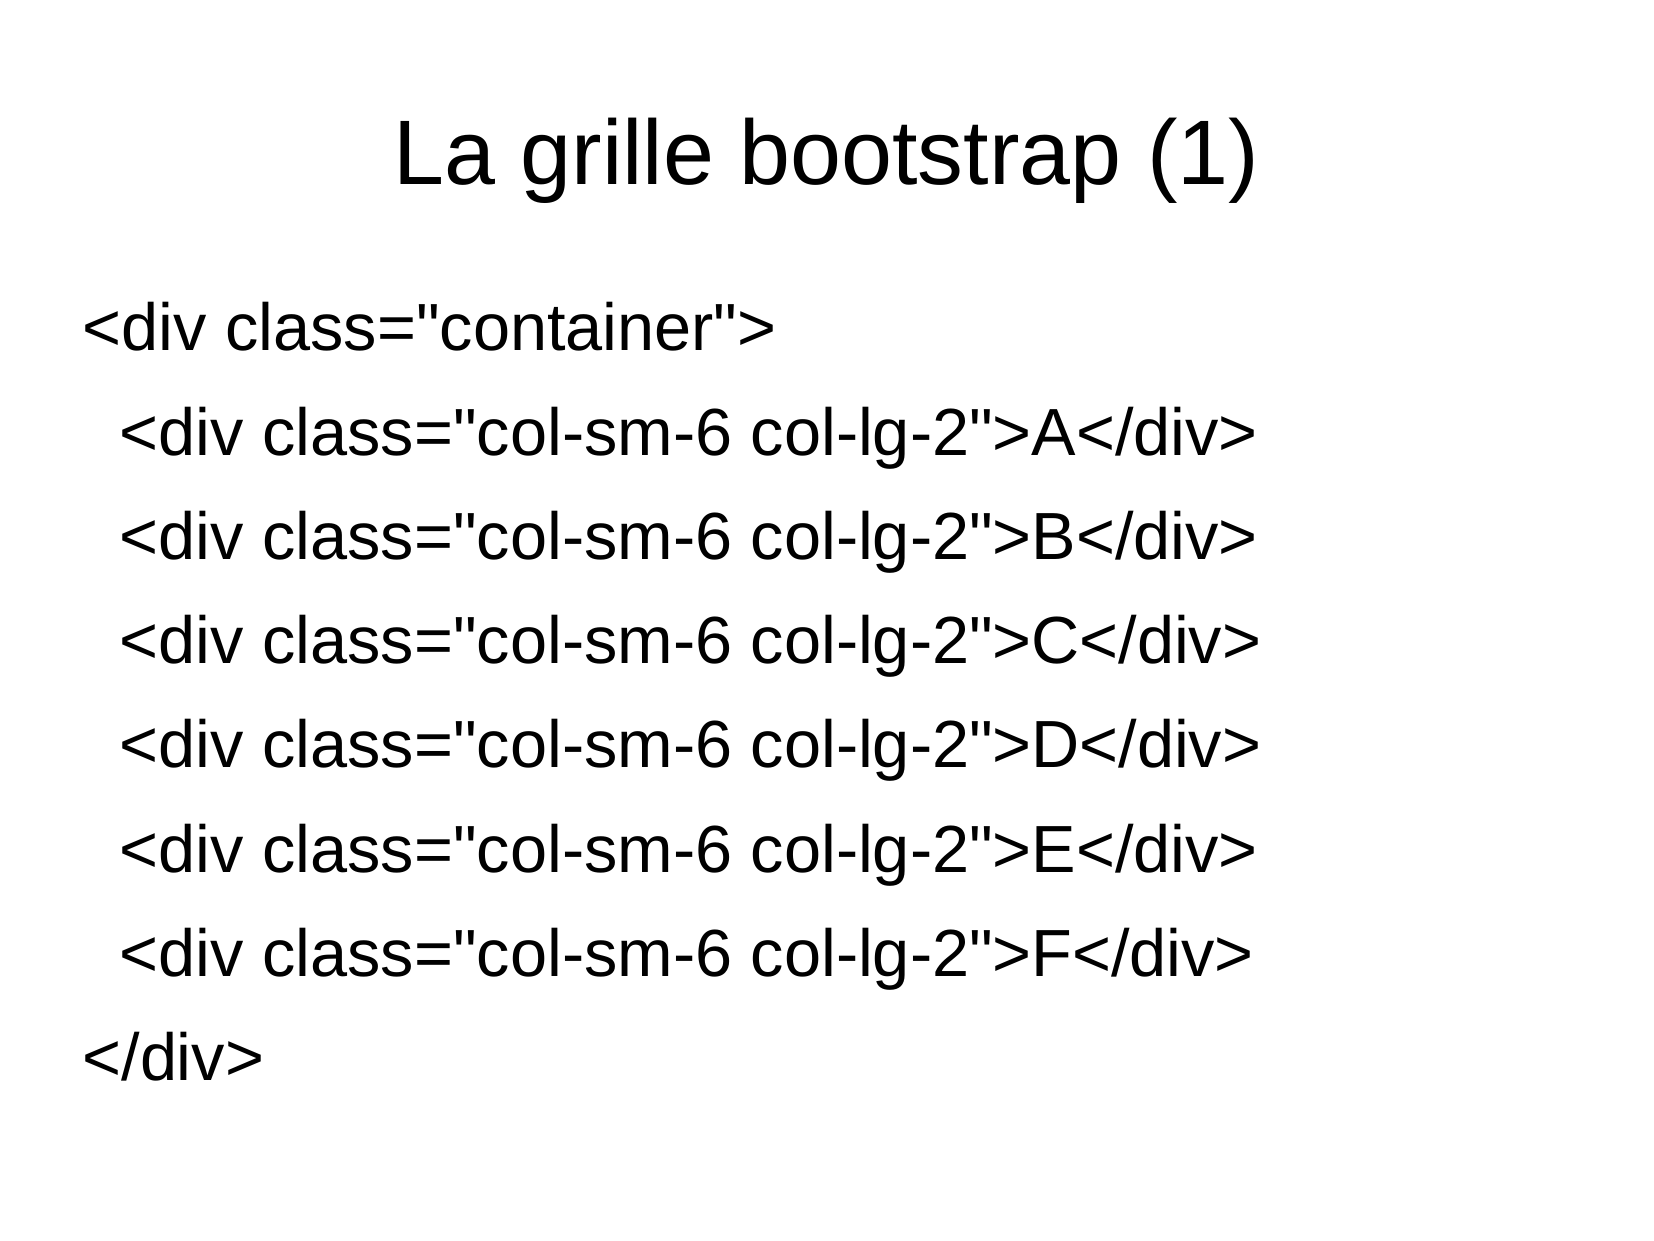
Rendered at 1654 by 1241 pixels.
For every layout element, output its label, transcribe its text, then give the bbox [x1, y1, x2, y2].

title La grille bootstrap (1) [82, 49, 1571, 257]
list <div class="container"> <div class="col-sm-6 col-lg-2">A</div> <div class="col-sm-6 col-lg-2">B</div> <div class="col-sm-6 col-lg-2">C</div> <div class="col-sm-6 col-lg-2">D</div> <div class="col-sm-6 col-lg-2">E</div> <div class="col-sm-6 col-lg-2">F</div> </div> [82, 290, 1538, 1111]
